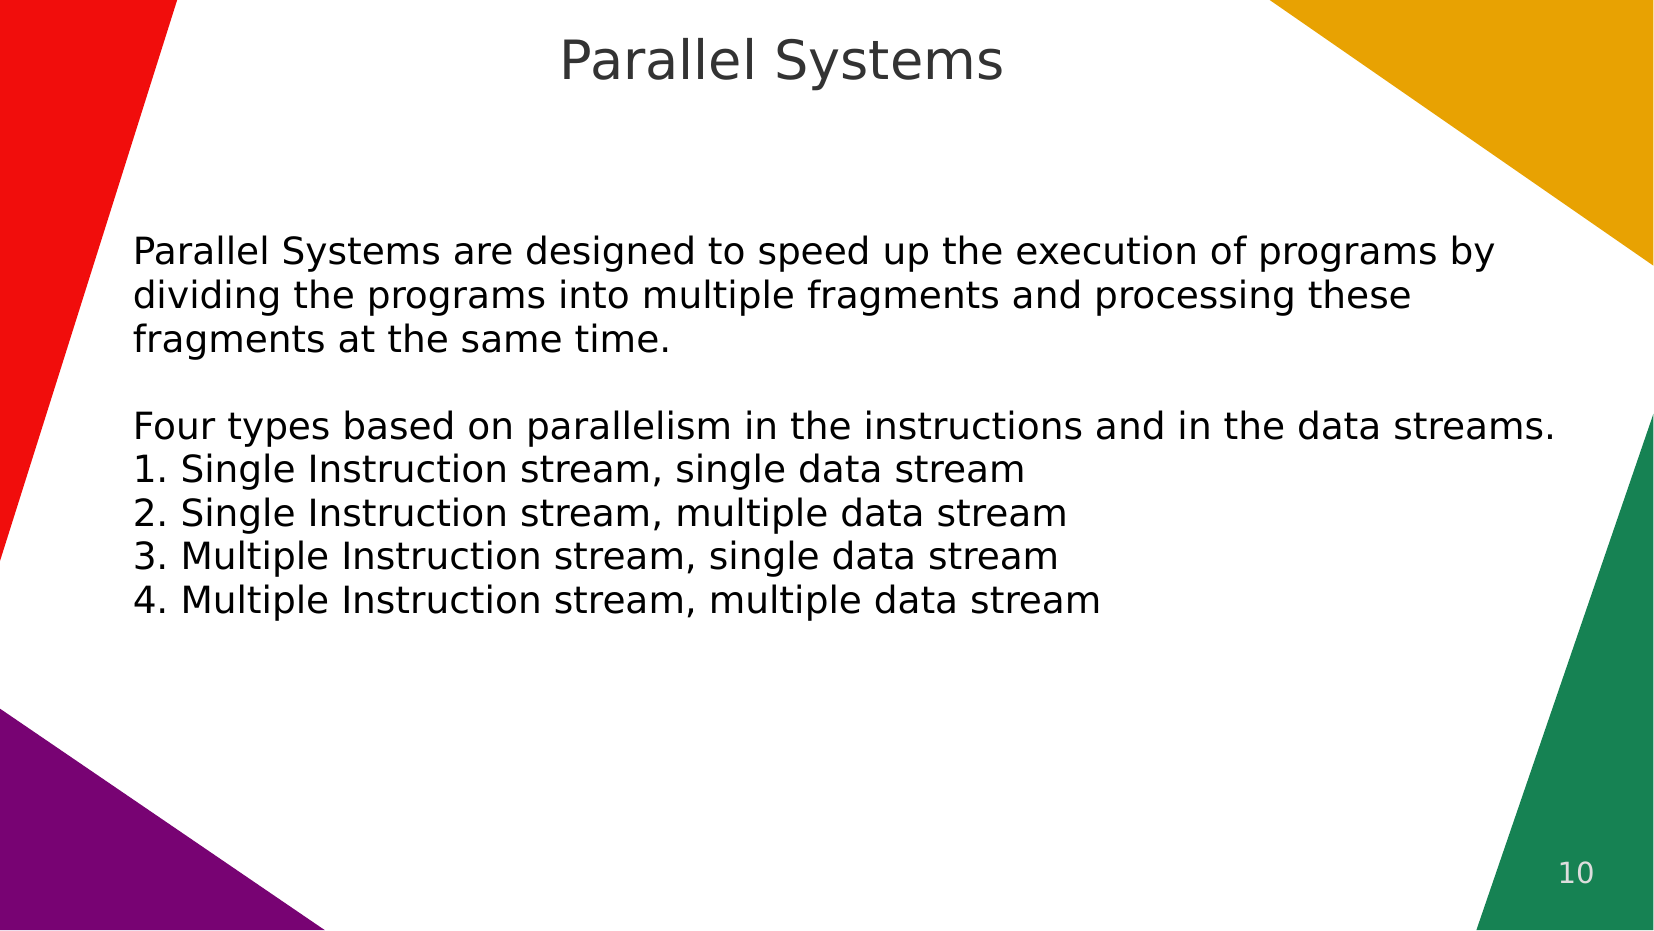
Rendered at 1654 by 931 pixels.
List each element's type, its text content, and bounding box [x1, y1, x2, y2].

text_box Parallel Systems are designed to speed up the execution of programs by dividing the programs into multiple fragments and processing these fragments at the same time. Four types based on parallelism in the instructions and in the data streams. 1. Single Instruction stream, single data stream 2. Single Instruction stream, multiple data stream 3. Multiple Instruction stream, single data stream 4. Multiple Instruction stream, multiple data stream [118, 222, 1618, 680]
title Parallel Systems [236, 29, 1329, 93]
